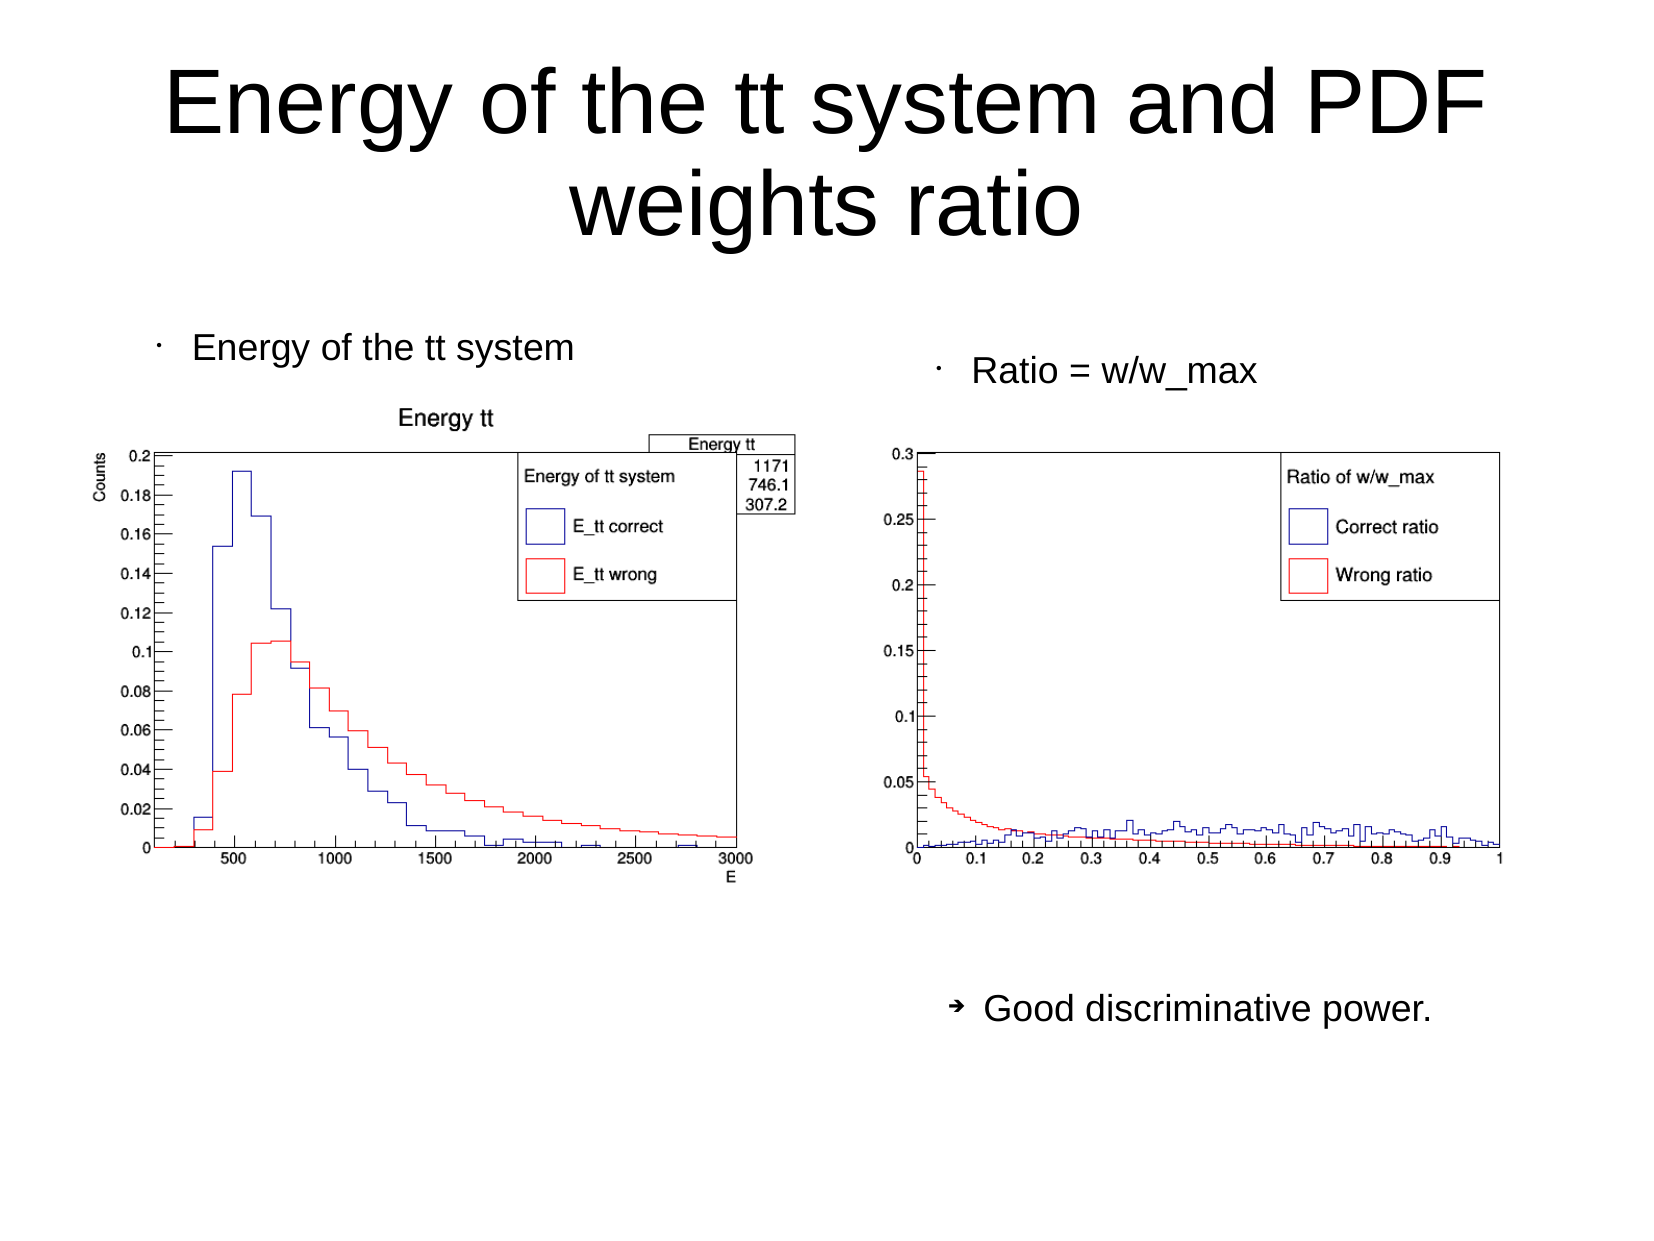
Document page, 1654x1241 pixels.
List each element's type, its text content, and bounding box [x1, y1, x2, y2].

title Energy of the tt system and PDF weights ratio [82, 49, 1571, 257]
text_box Energy of the tt system [141, 318, 745, 376]
picture [82, 403, 809, 897]
text_box Ratio = w/w_max [921, 342, 1489, 400]
text_box Good discriminative power. [933, 980, 1512, 1038]
picture [845, 403, 1572, 897]
